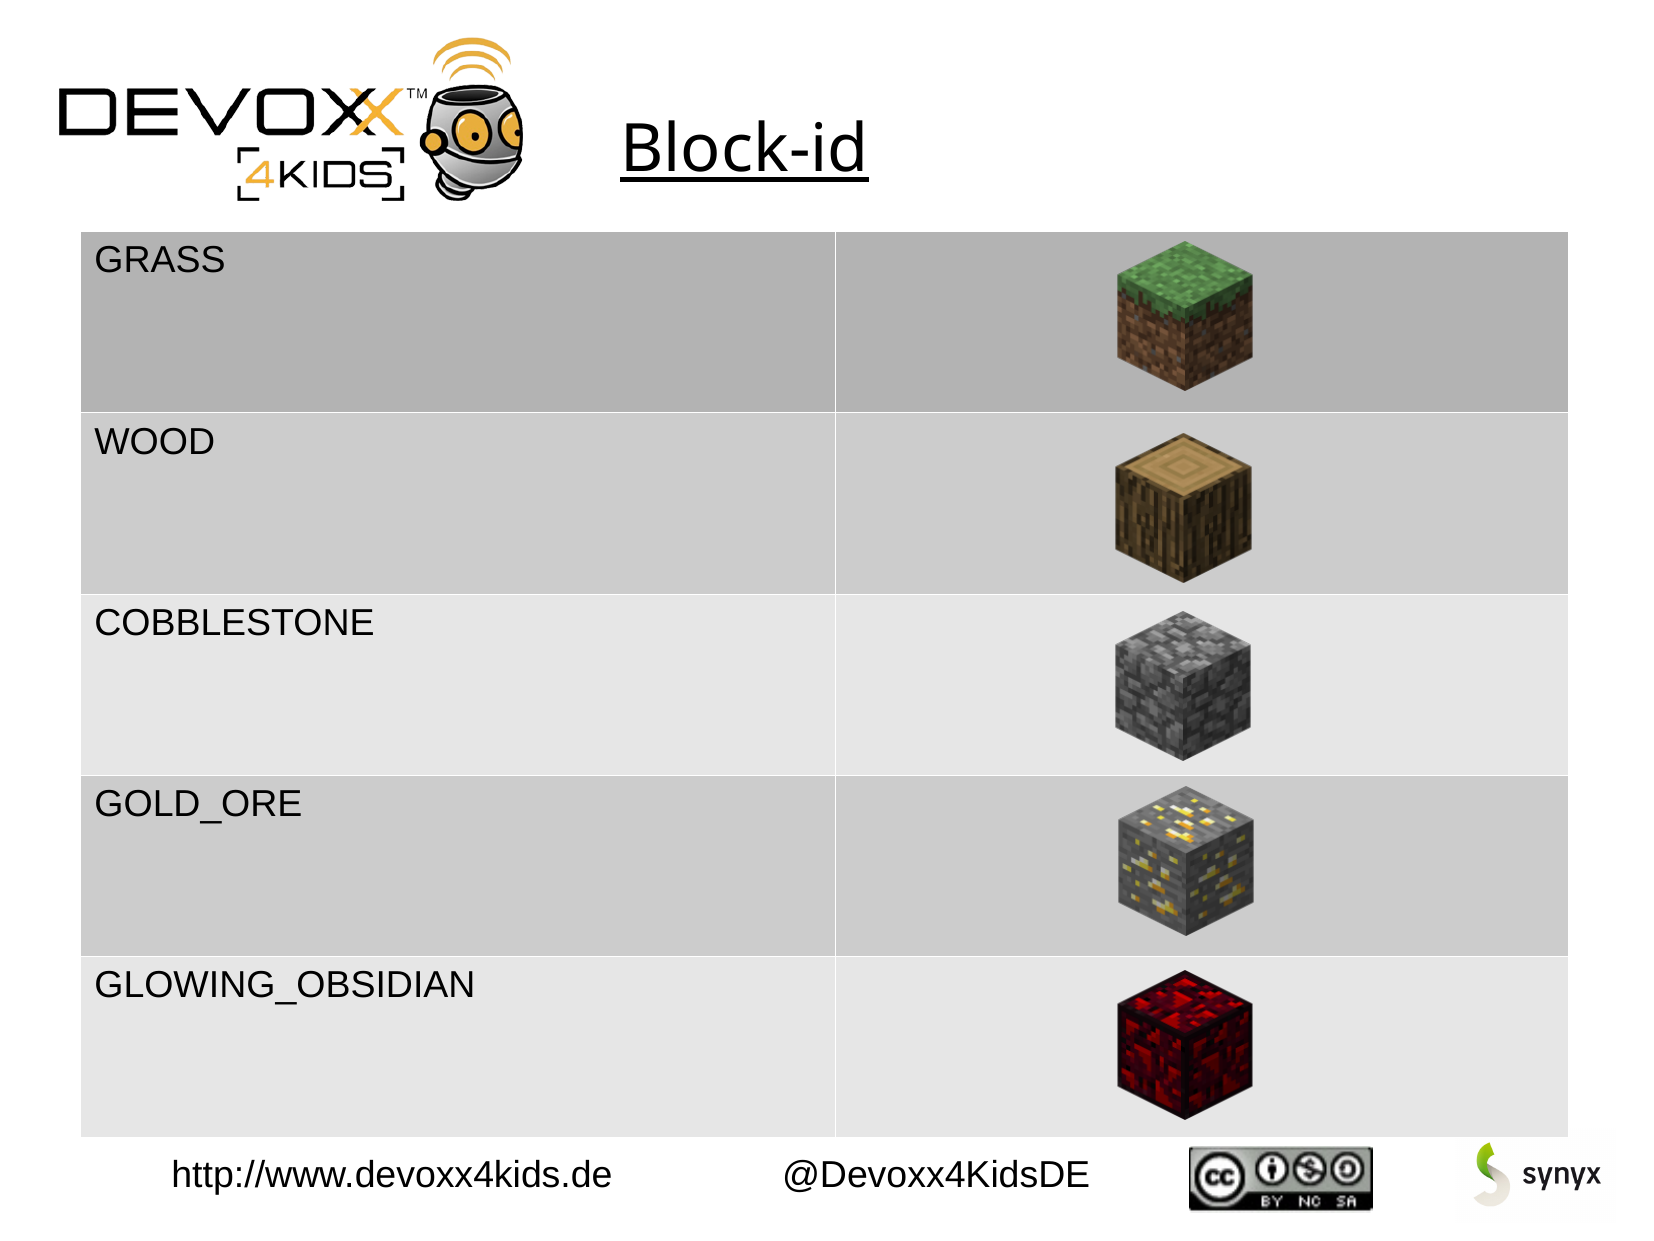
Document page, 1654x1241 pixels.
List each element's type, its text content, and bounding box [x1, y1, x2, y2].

text_box Block-id [605, 93, 1469, 201]
table_cell [836, 413, 1568, 594]
picture [59, 37, 523, 201]
picture [1189, 1146, 1373, 1213]
picture [1110, 785, 1262, 937]
table_cell WOOD [81, 413, 835, 594]
picture [1109, 969, 1261, 1121]
picture [1455, 1128, 1616, 1223]
table_cell COBBLESTONE [81, 595, 835, 775]
table_cell [836, 595, 1568, 775]
table_cell GLOWING_OBSIDIAN [81, 957, 835, 1137]
table_header GRASS [81, 232, 835, 412]
picture [1107, 432, 1260, 584]
table_cell [836, 957, 1568, 1137]
table_header [836, 232, 1568, 412]
picture [1107, 610, 1259, 762]
table_cell GOLD_ORE [81, 776, 835, 956]
picture [1109, 240, 1261, 392]
table_cell [836, 776, 1568, 956]
